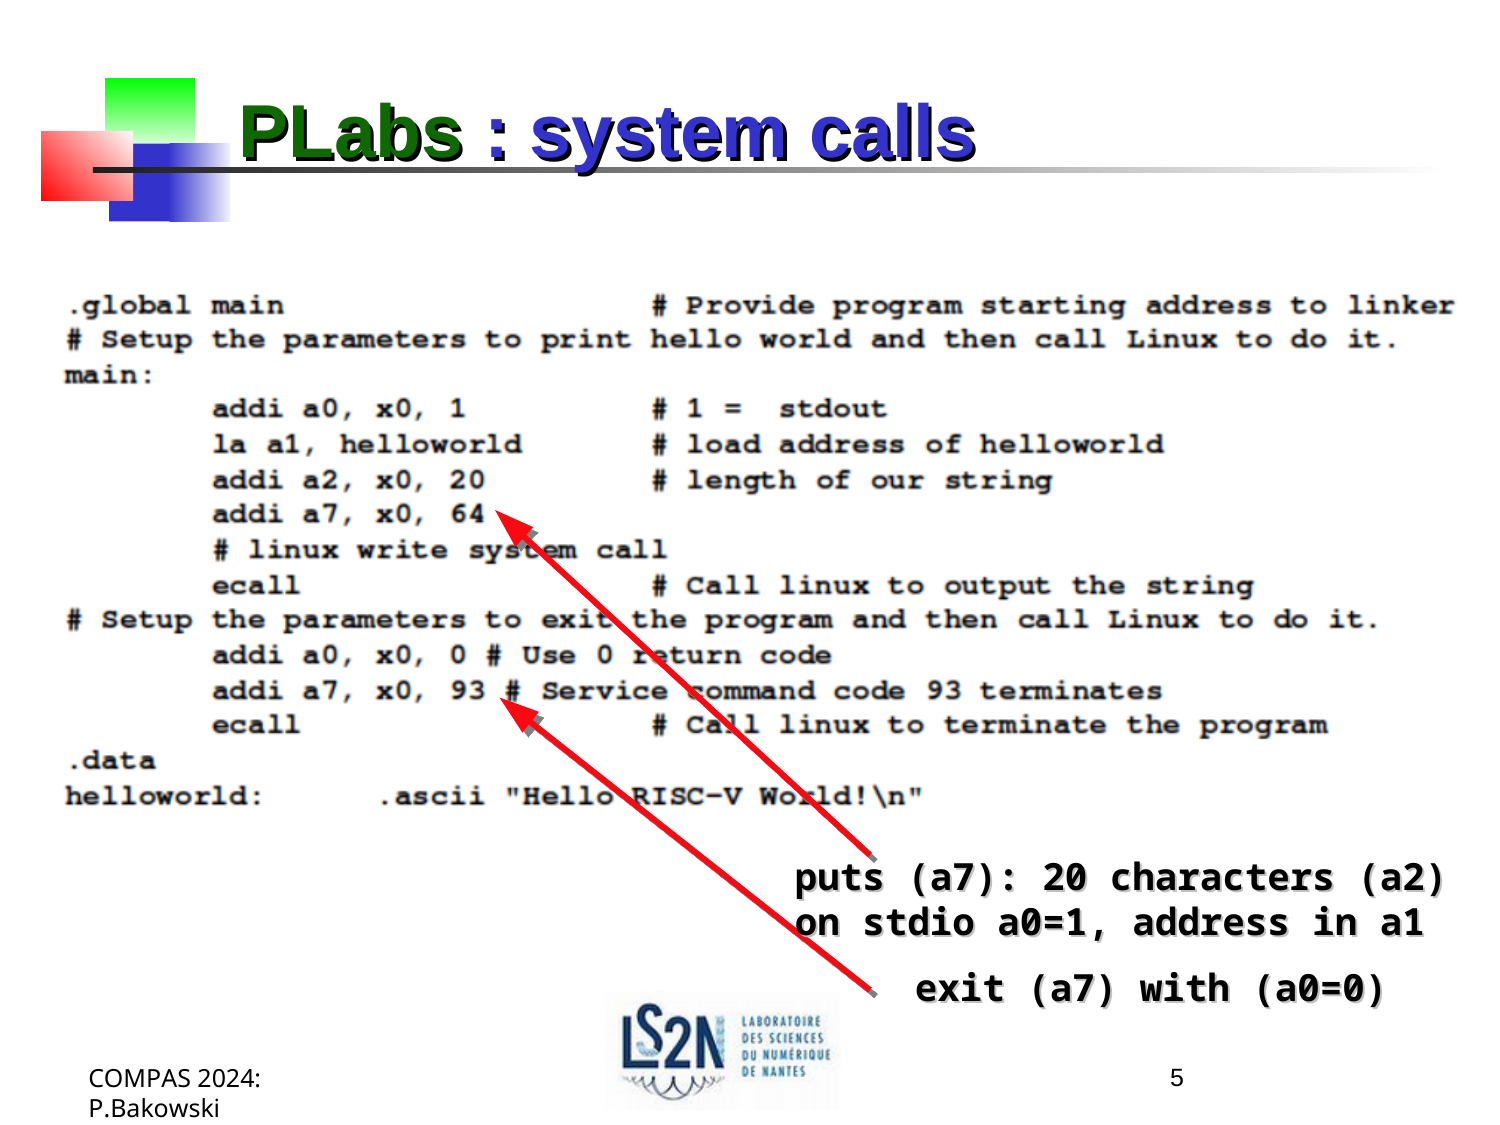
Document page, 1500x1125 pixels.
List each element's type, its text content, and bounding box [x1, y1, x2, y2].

text_box exit (a7) with (a0=0) [900, 956, 1456, 1017]
text_box puts (a7): 20 characters (a2) on stdio a0=1, address in a1 [780, 845, 1500, 951]
picture [605, 991, 841, 1110]
title PLabs : system calls [90, 75, 1126, 181]
picture [15, 252, 1500, 856]
